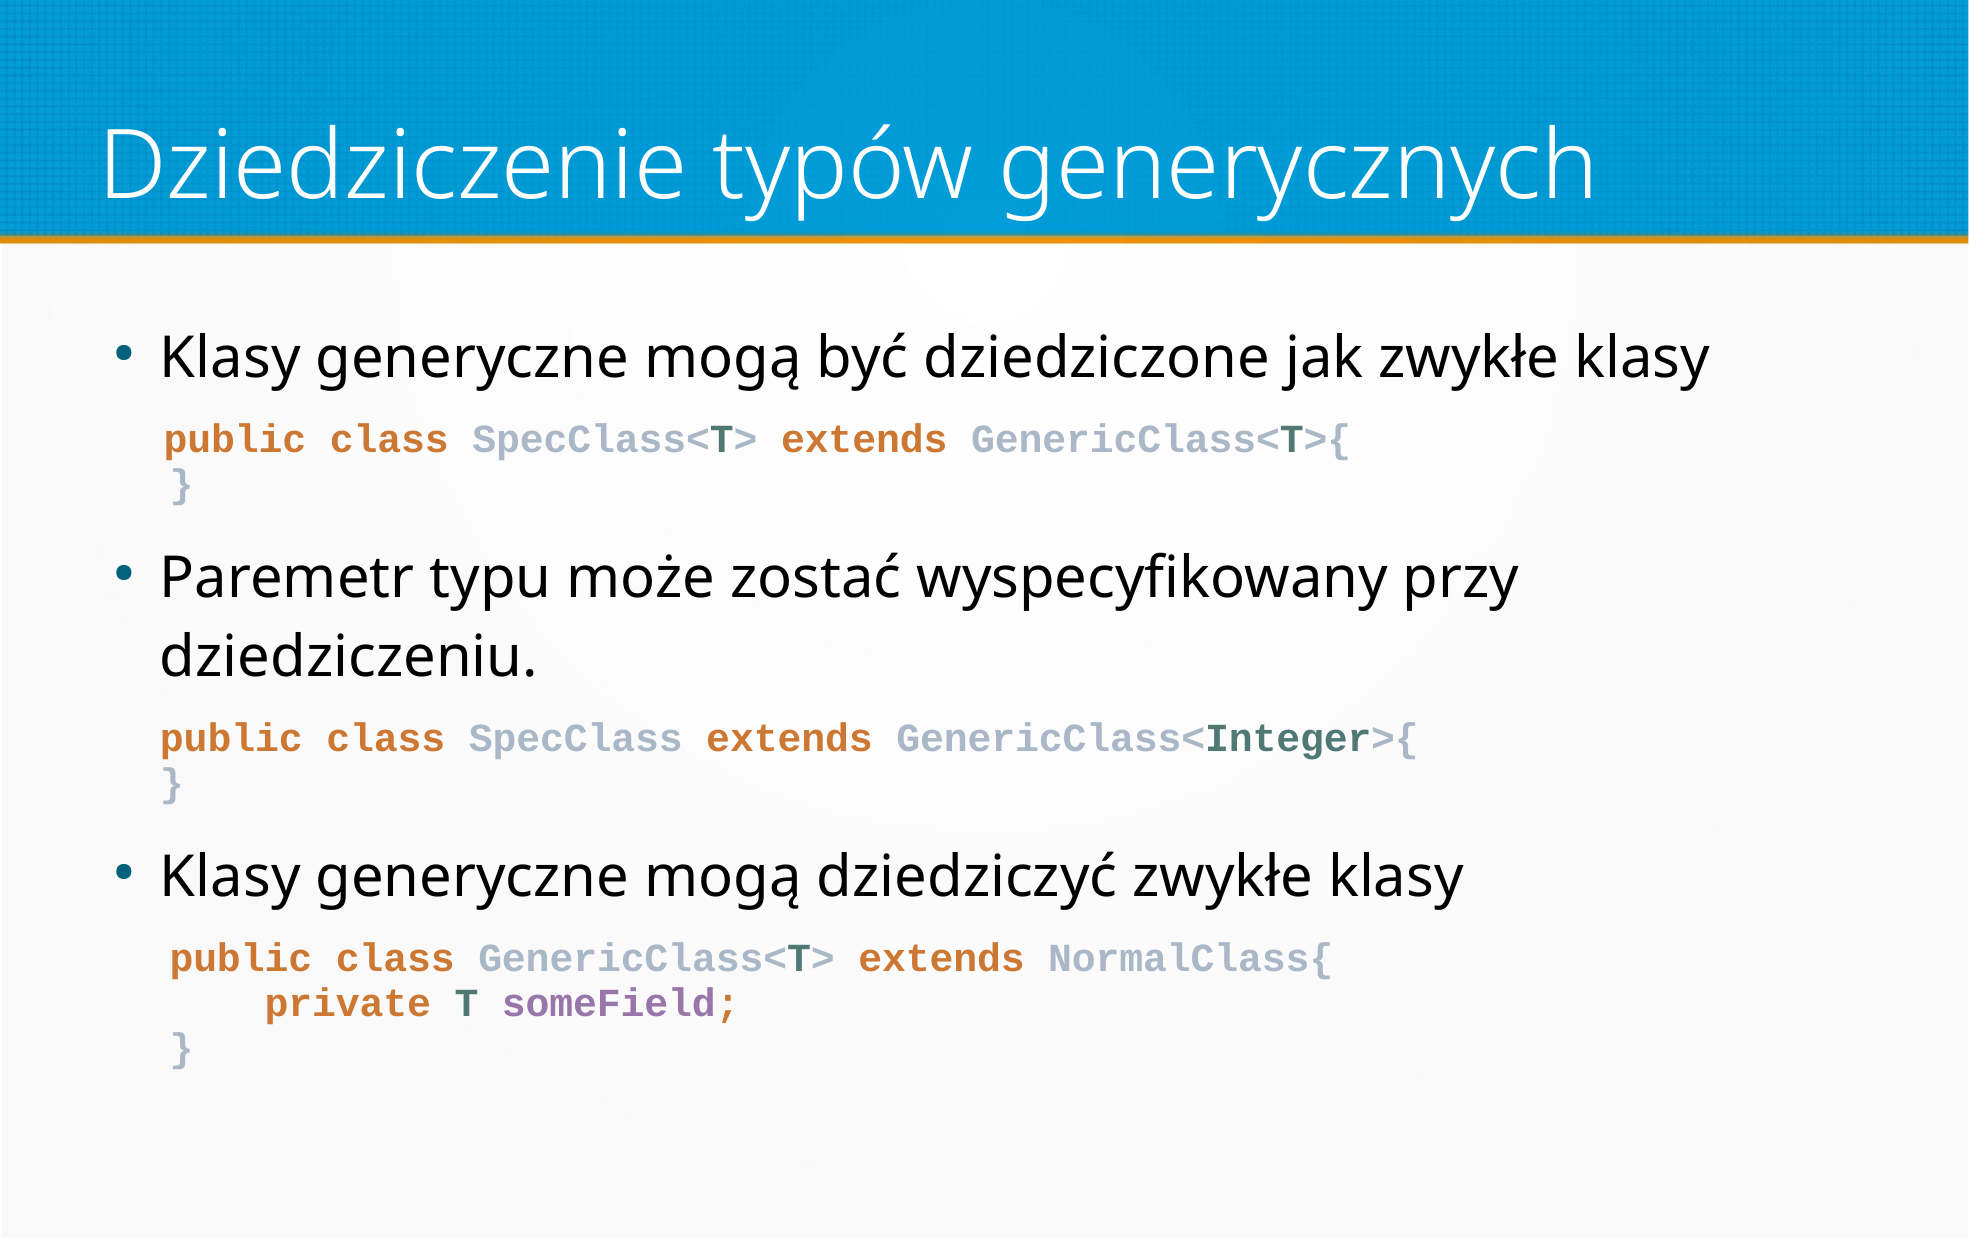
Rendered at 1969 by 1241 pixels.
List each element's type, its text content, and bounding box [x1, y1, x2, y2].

list Klasy generyczne mogą być dziedziczone jak zwykłe klasy public class SpecClass<T> extends GenericClass<T>{ } Paremetr typu może zostać wyspecyfikowany przy dziedziczeniu. public class SpecClass extends GenericClass<Integer>{ } Klasy generyczne mogą dziedziczyć zwykłe klasy public class GenericClass<T> extends NormalClass{ private T someField; } [98, 315, 1861, 1081]
title Dziedziczenie typów generycznych [98, 19, 1870, 227]
picture [0, 233, 1969, 1241]
